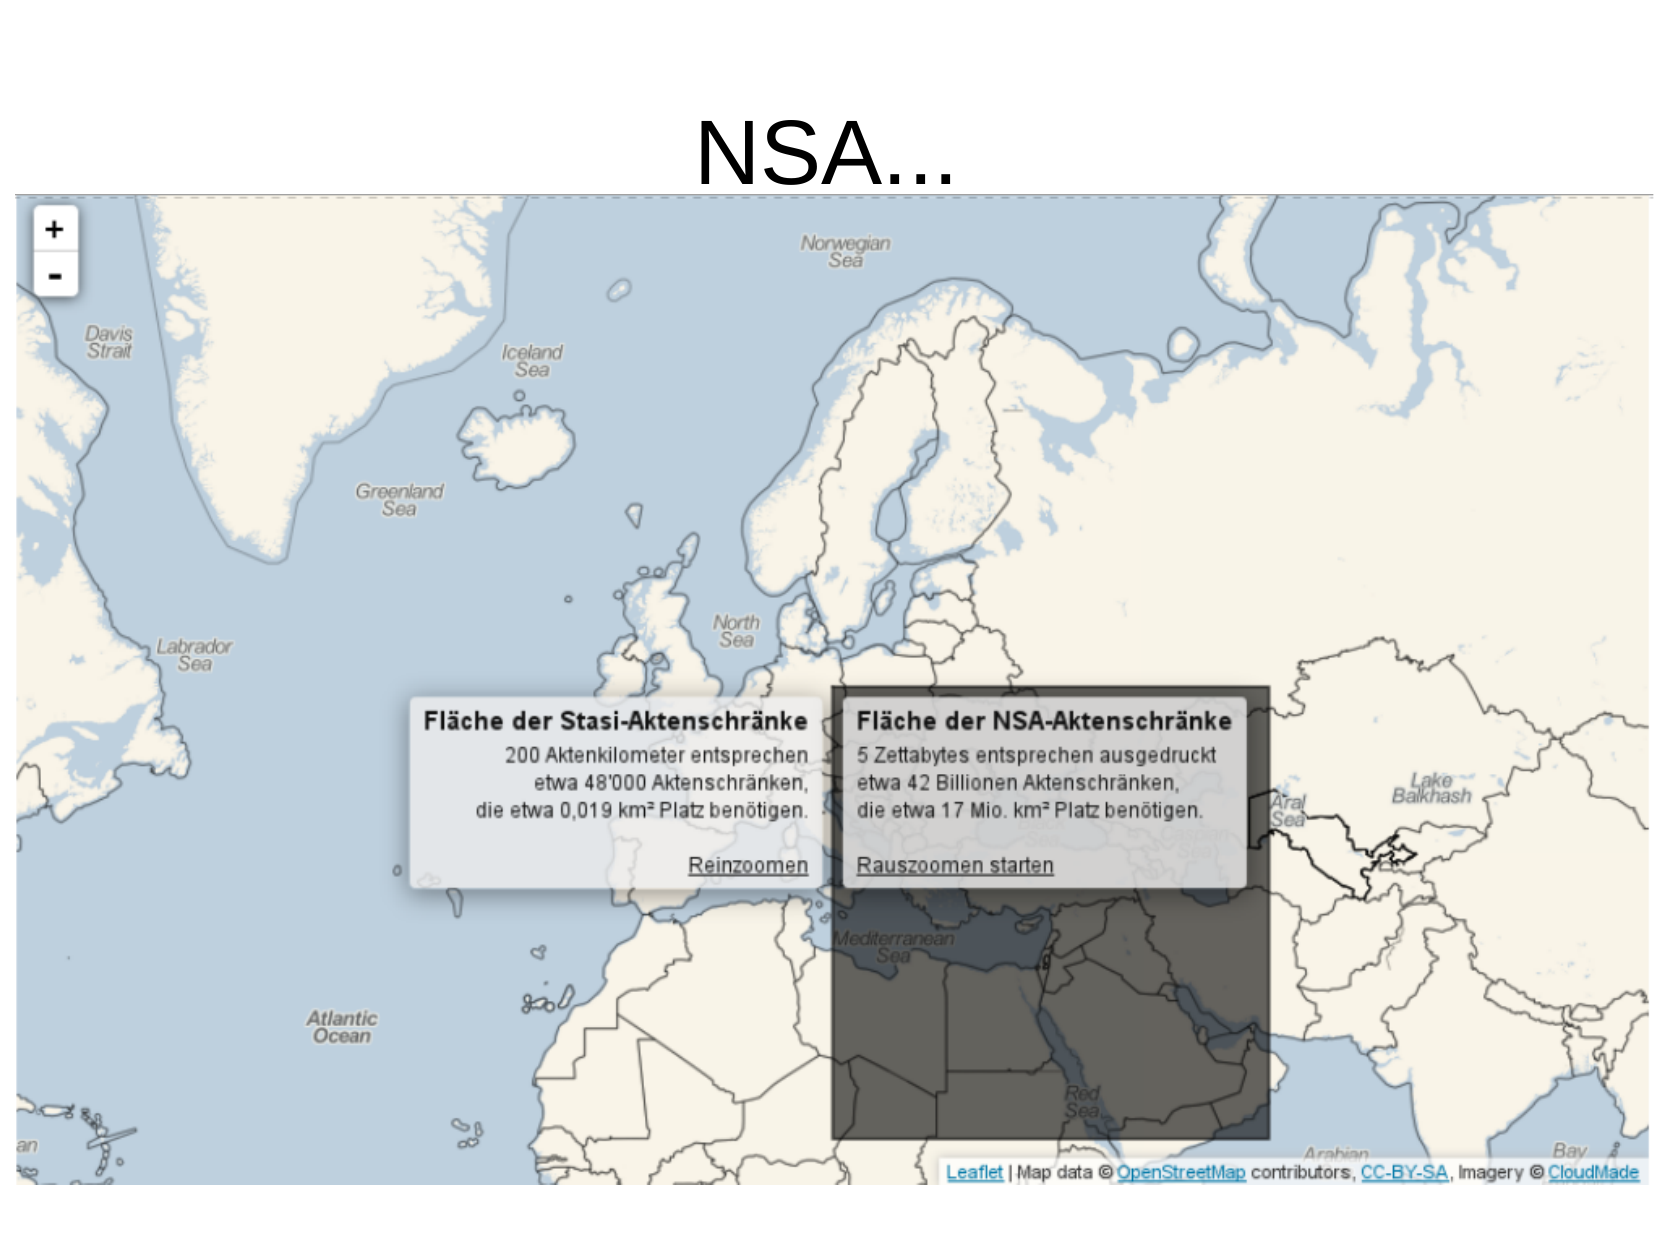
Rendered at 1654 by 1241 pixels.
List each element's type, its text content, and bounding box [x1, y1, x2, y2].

title NSA... [82, 49, 1571, 194]
picture [15, 194, 1654, 1186]
